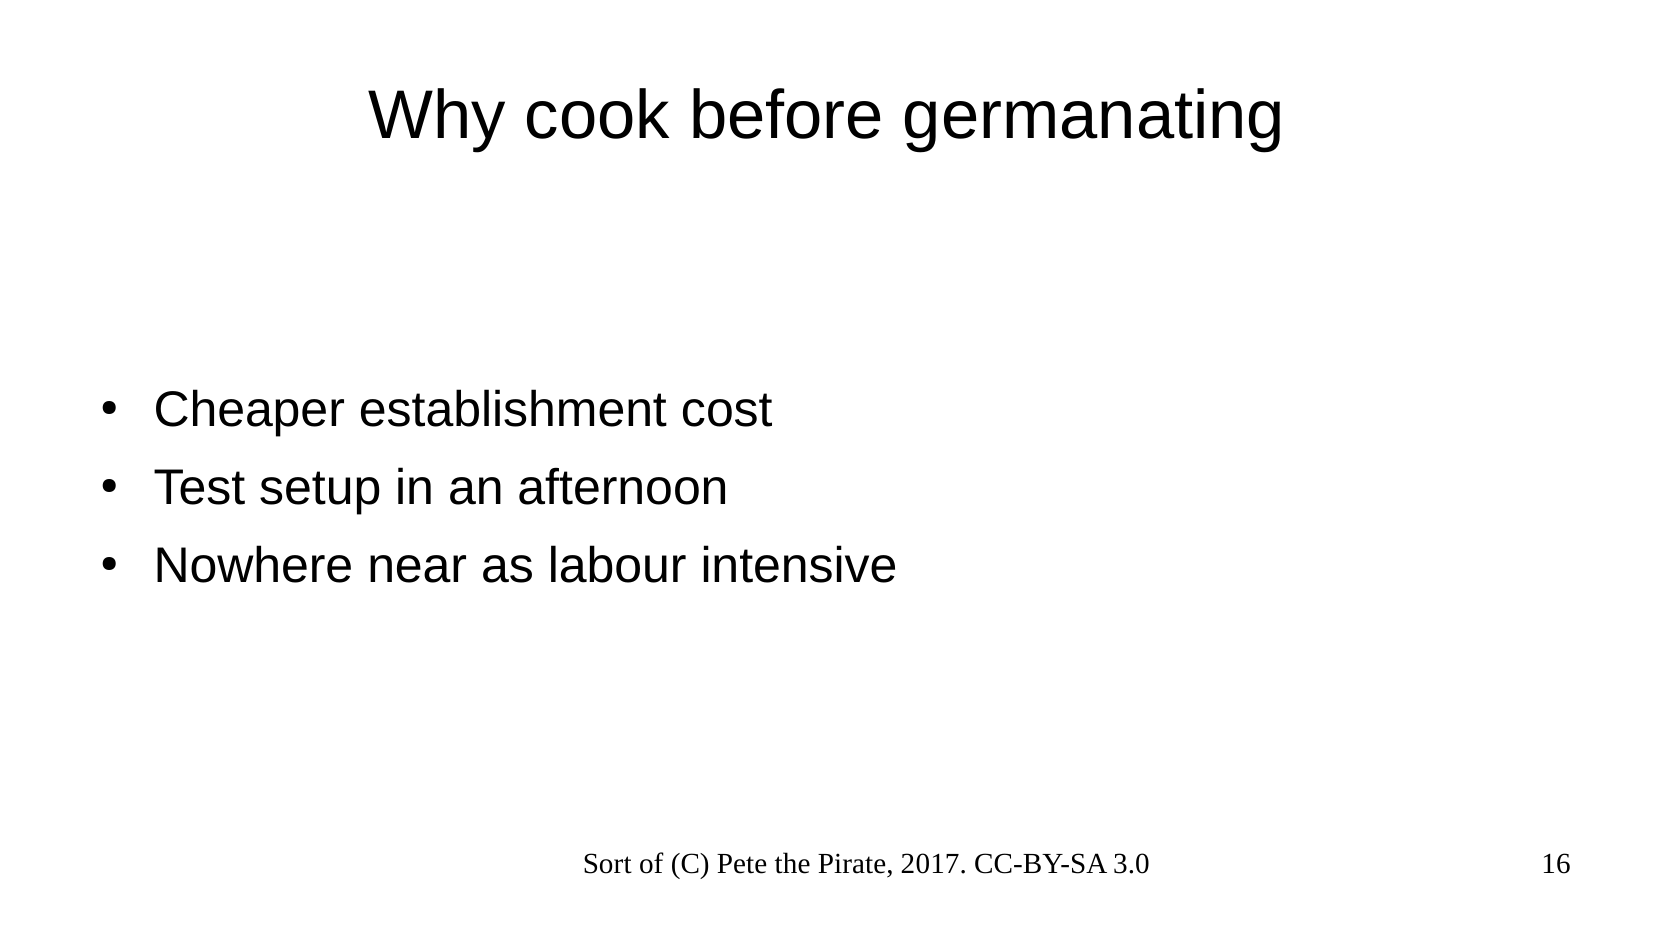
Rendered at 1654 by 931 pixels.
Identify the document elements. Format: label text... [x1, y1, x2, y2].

title Why cook before germanating [82, 37, 1571, 193]
list Cheaper establishment cost Test setup in an afternoon Nowhere near as labour intensive [82, 217, 1571, 757]
